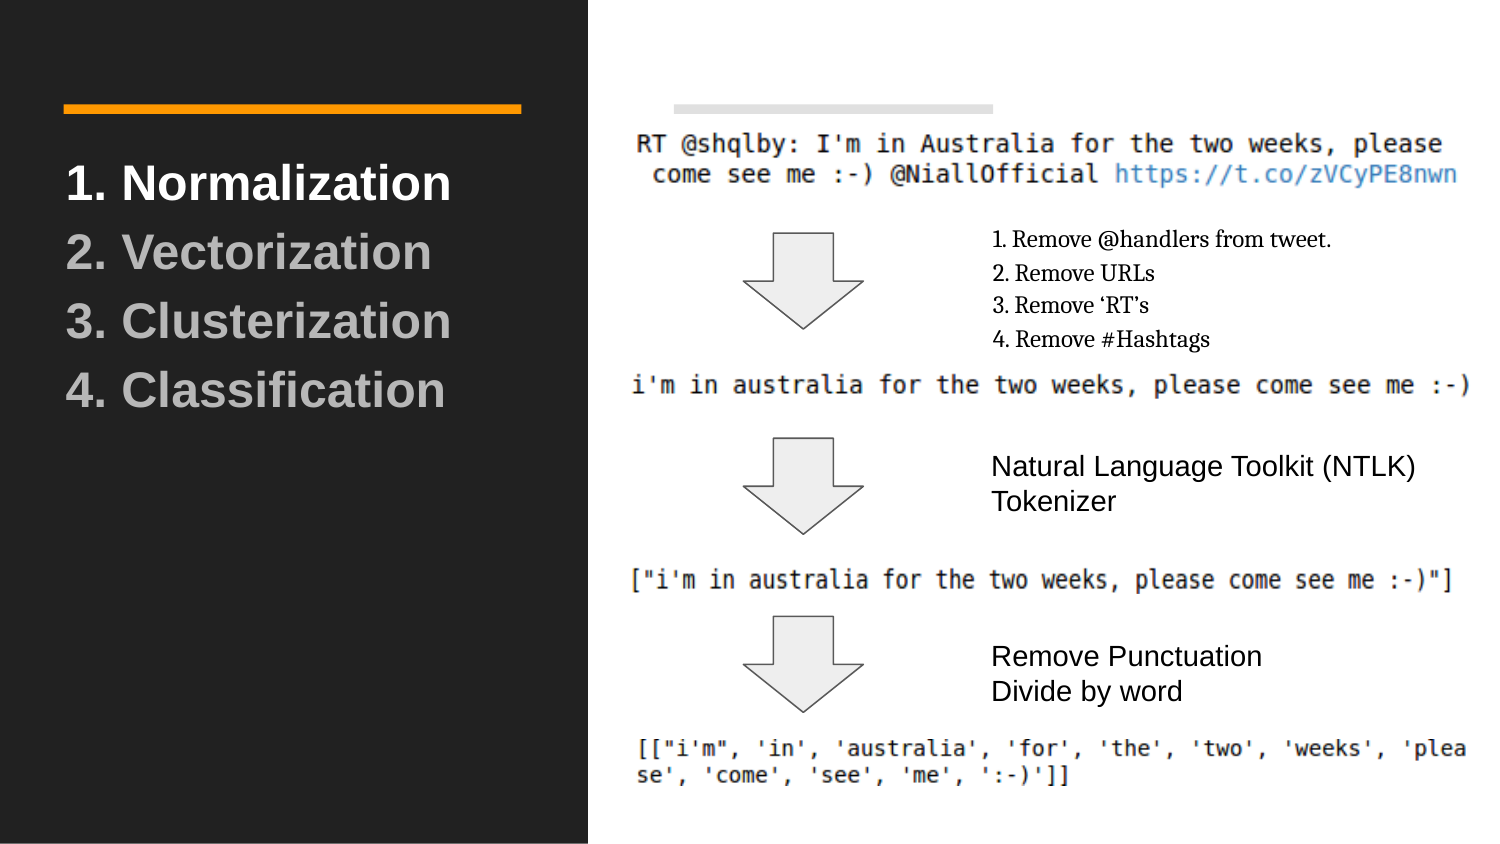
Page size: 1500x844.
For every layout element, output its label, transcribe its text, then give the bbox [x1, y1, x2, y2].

text_box [743, 438, 864, 535]
text_box [743, 616, 864, 713]
text_box Natural Language Toolkit (NTLK) Tokenizer [976, 431, 1446, 545]
picture [622, 565, 1467, 594]
text_box Remove Punctuation Divide by word [976, 622, 1446, 736]
picture [622, 362, 1486, 399]
picture [622, 126, 1486, 199]
text_box 1. Remove @handlers from tweet. 2. Remove URLs 3. Remove ‘RT’s 4. Remove #Hashtags [978, 213, 1456, 376]
title 1. Normalization 2. Vectorization 3. Clusterization 4. Classification [50, 126, 551, 743]
picture [634, 739, 1480, 787]
text_box [743, 233, 864, 330]
